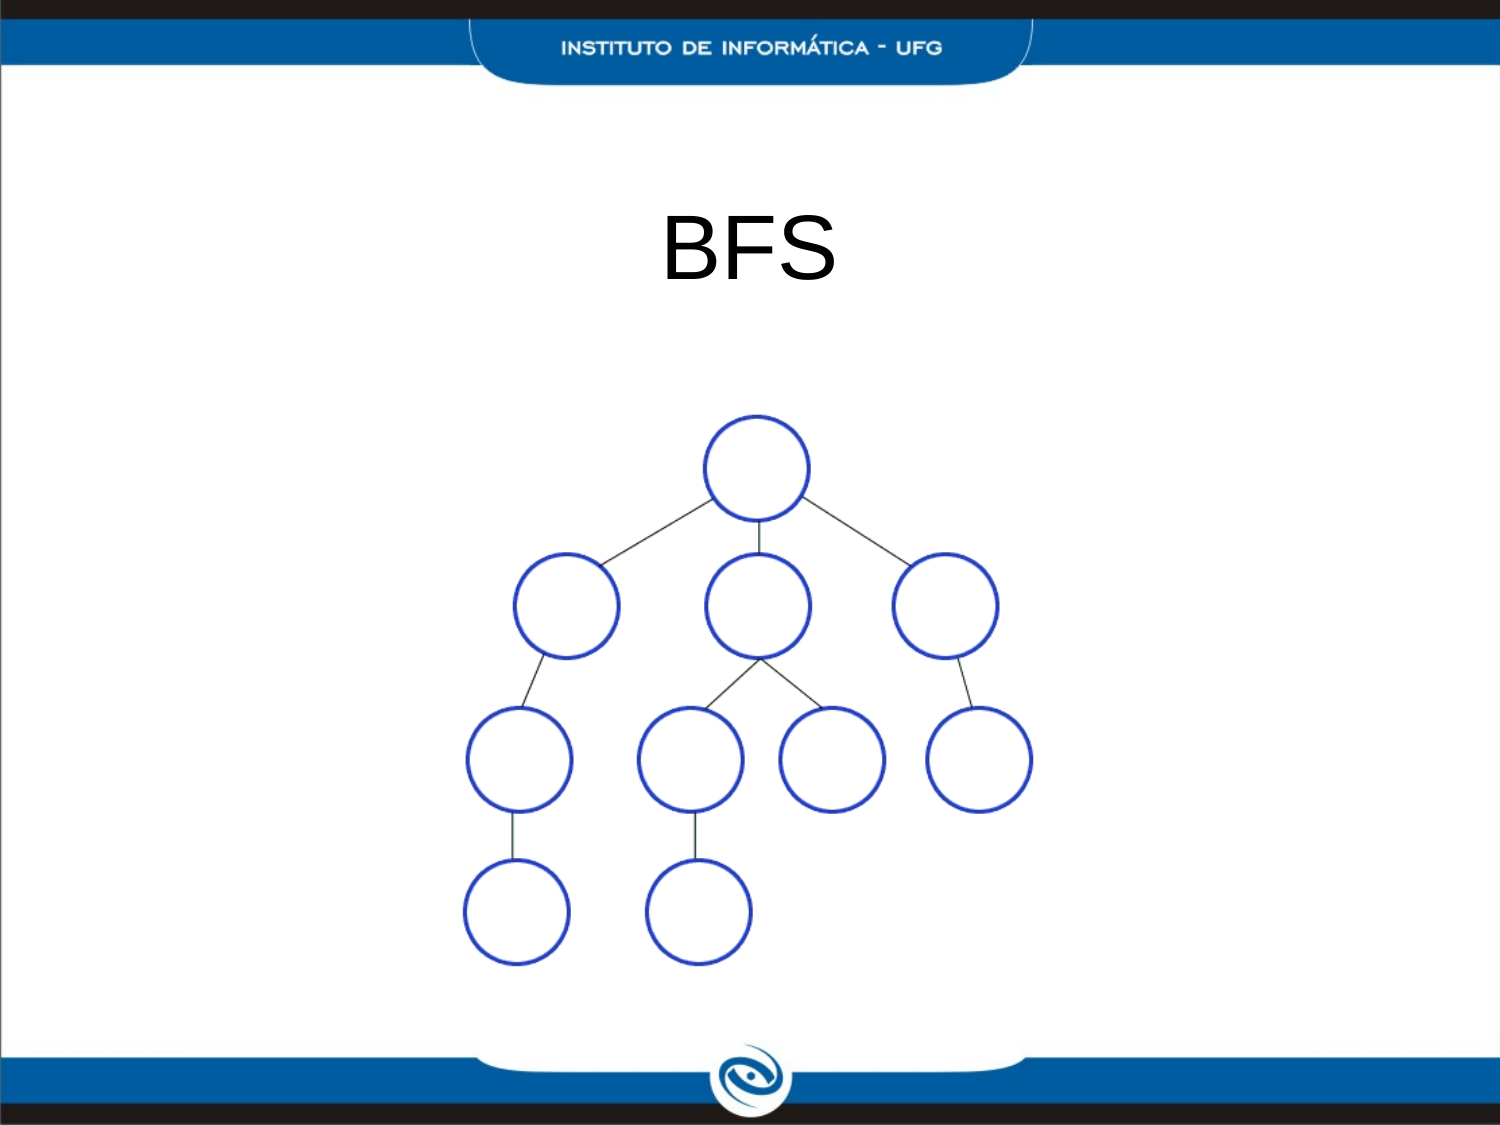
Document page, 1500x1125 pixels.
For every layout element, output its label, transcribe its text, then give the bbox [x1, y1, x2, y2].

picture [0, 0, 1500, 1125]
title BFS [75, 148, 1426, 337]
